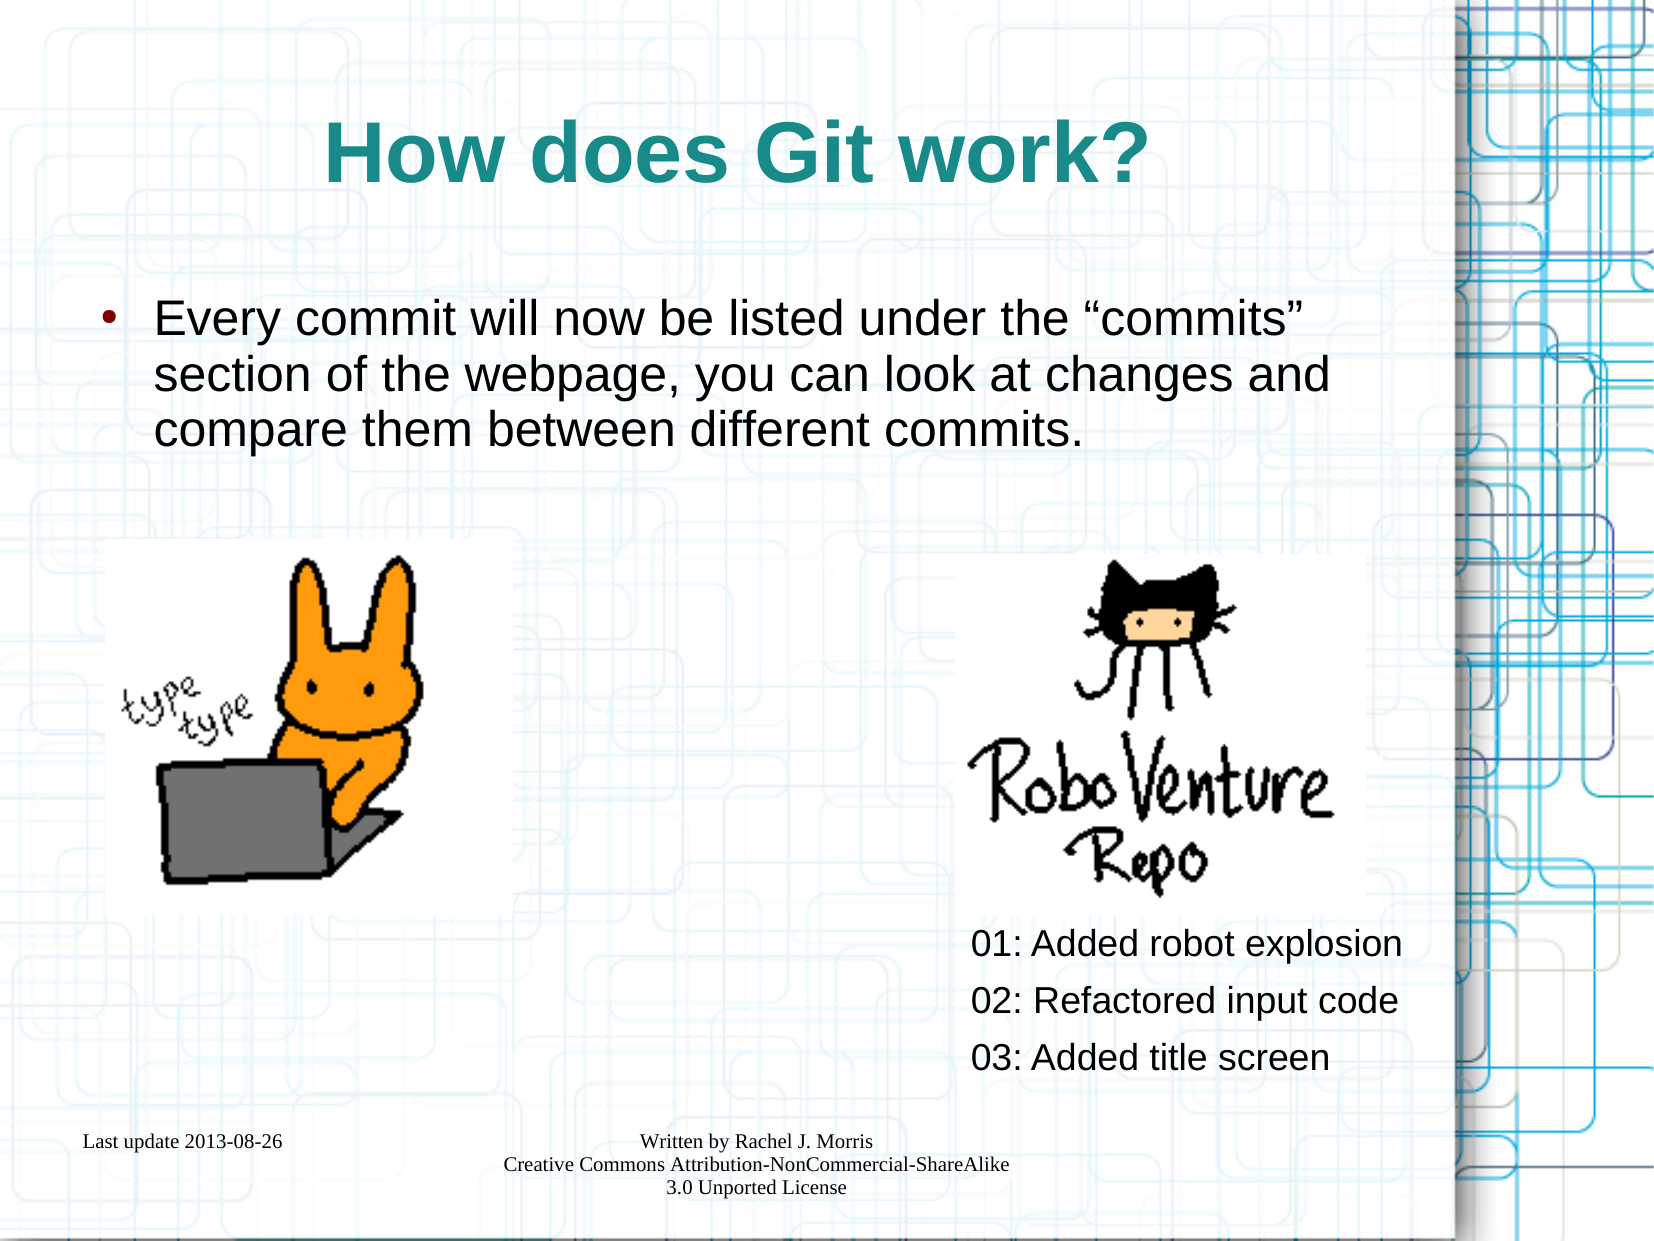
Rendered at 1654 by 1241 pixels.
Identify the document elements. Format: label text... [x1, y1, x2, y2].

text_box 03: Added title screen [955, 1028, 1441, 1086]
title How does Git work? [59, 49, 1418, 257]
text_box 02: Refactored input code [955, 972, 1441, 1028]
picture [0, 0, 1654, 1241]
list Every commit will now be listed under the “commits” section of the webpage, you can look at changes and compare them between different commits. [82, 290, 1418, 481]
text_box 01: Added robot explosion [955, 915, 1441, 972]
